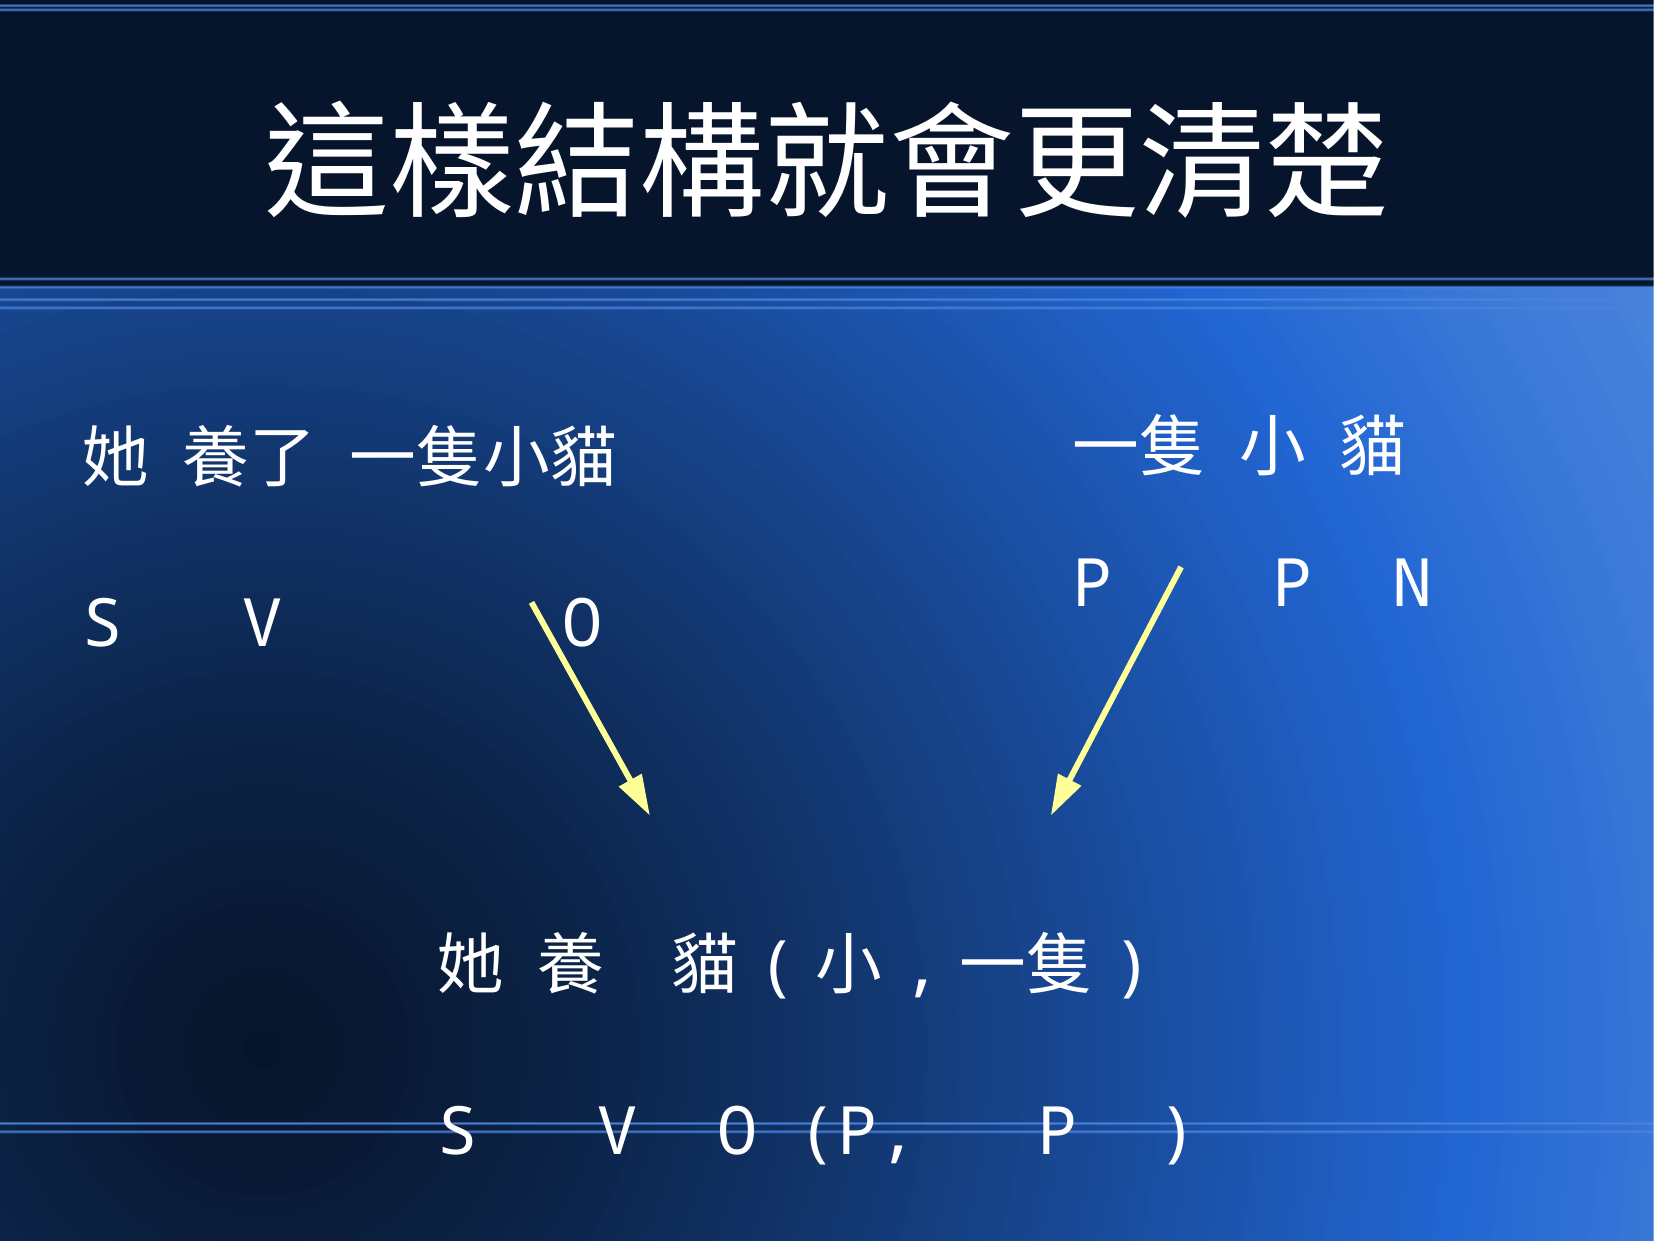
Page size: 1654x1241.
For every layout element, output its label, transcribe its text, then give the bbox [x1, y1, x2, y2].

text_box 她 養 貓(小,一隻) S V O (P, P ) [437, 862, 1319, 1093]
picture [0, 0, 1654, 1241]
list 她 養了 一隻小貓 S V O [82, 355, 1571, 1241]
title 這樣結構就會更清楚 [82, 49, 1571, 257]
text_box 一隻 小 貓 P P N [1072, 345, 1560, 666]
